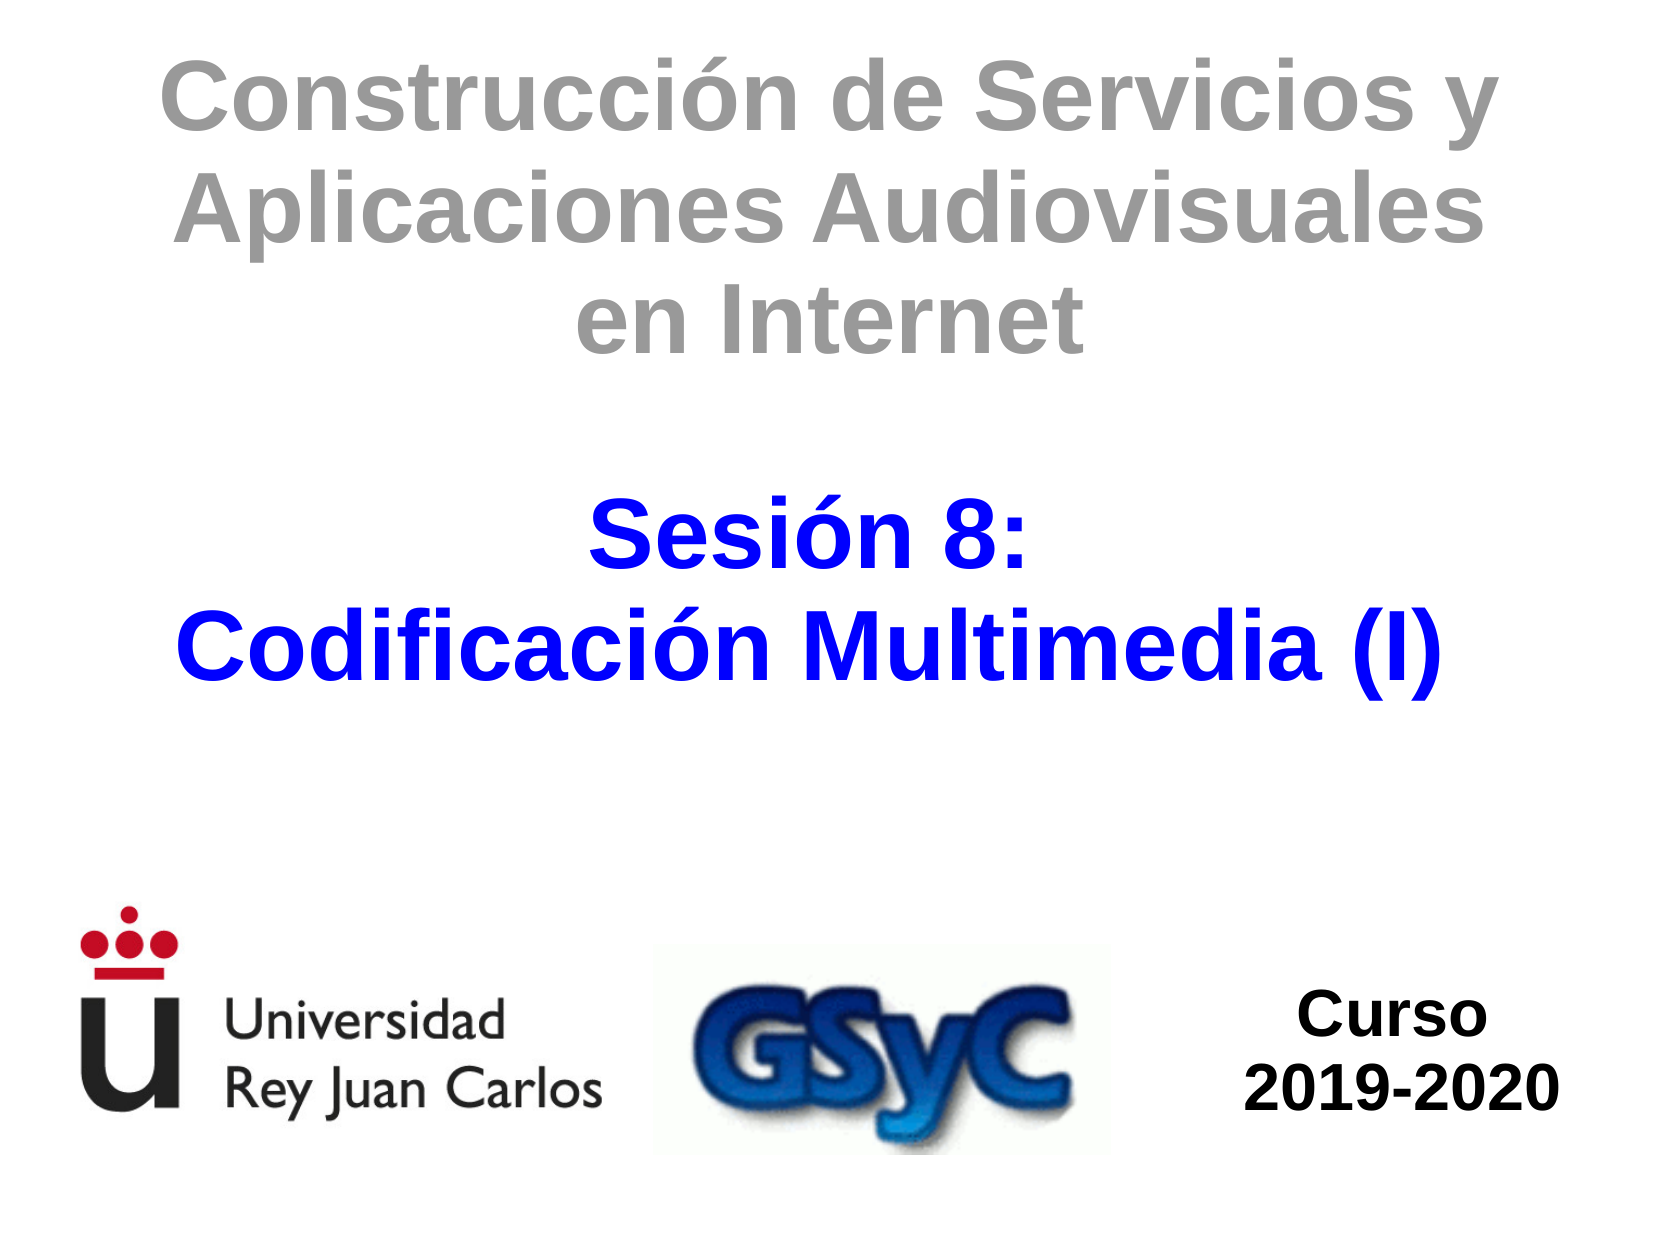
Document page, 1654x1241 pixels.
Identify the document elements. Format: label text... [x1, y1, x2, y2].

picture [46, 884, 631, 1141]
picture [653, 944, 1111, 1156]
title Curso 2019-2020 [1200, 975, 1606, 1126]
title Construcción de Servicios y Aplicaciones Audiovisuales en Internet [144, 39, 1516, 376]
title Sesión 8: Codificación Multimedia (I) [135, 422, 1486, 758]
